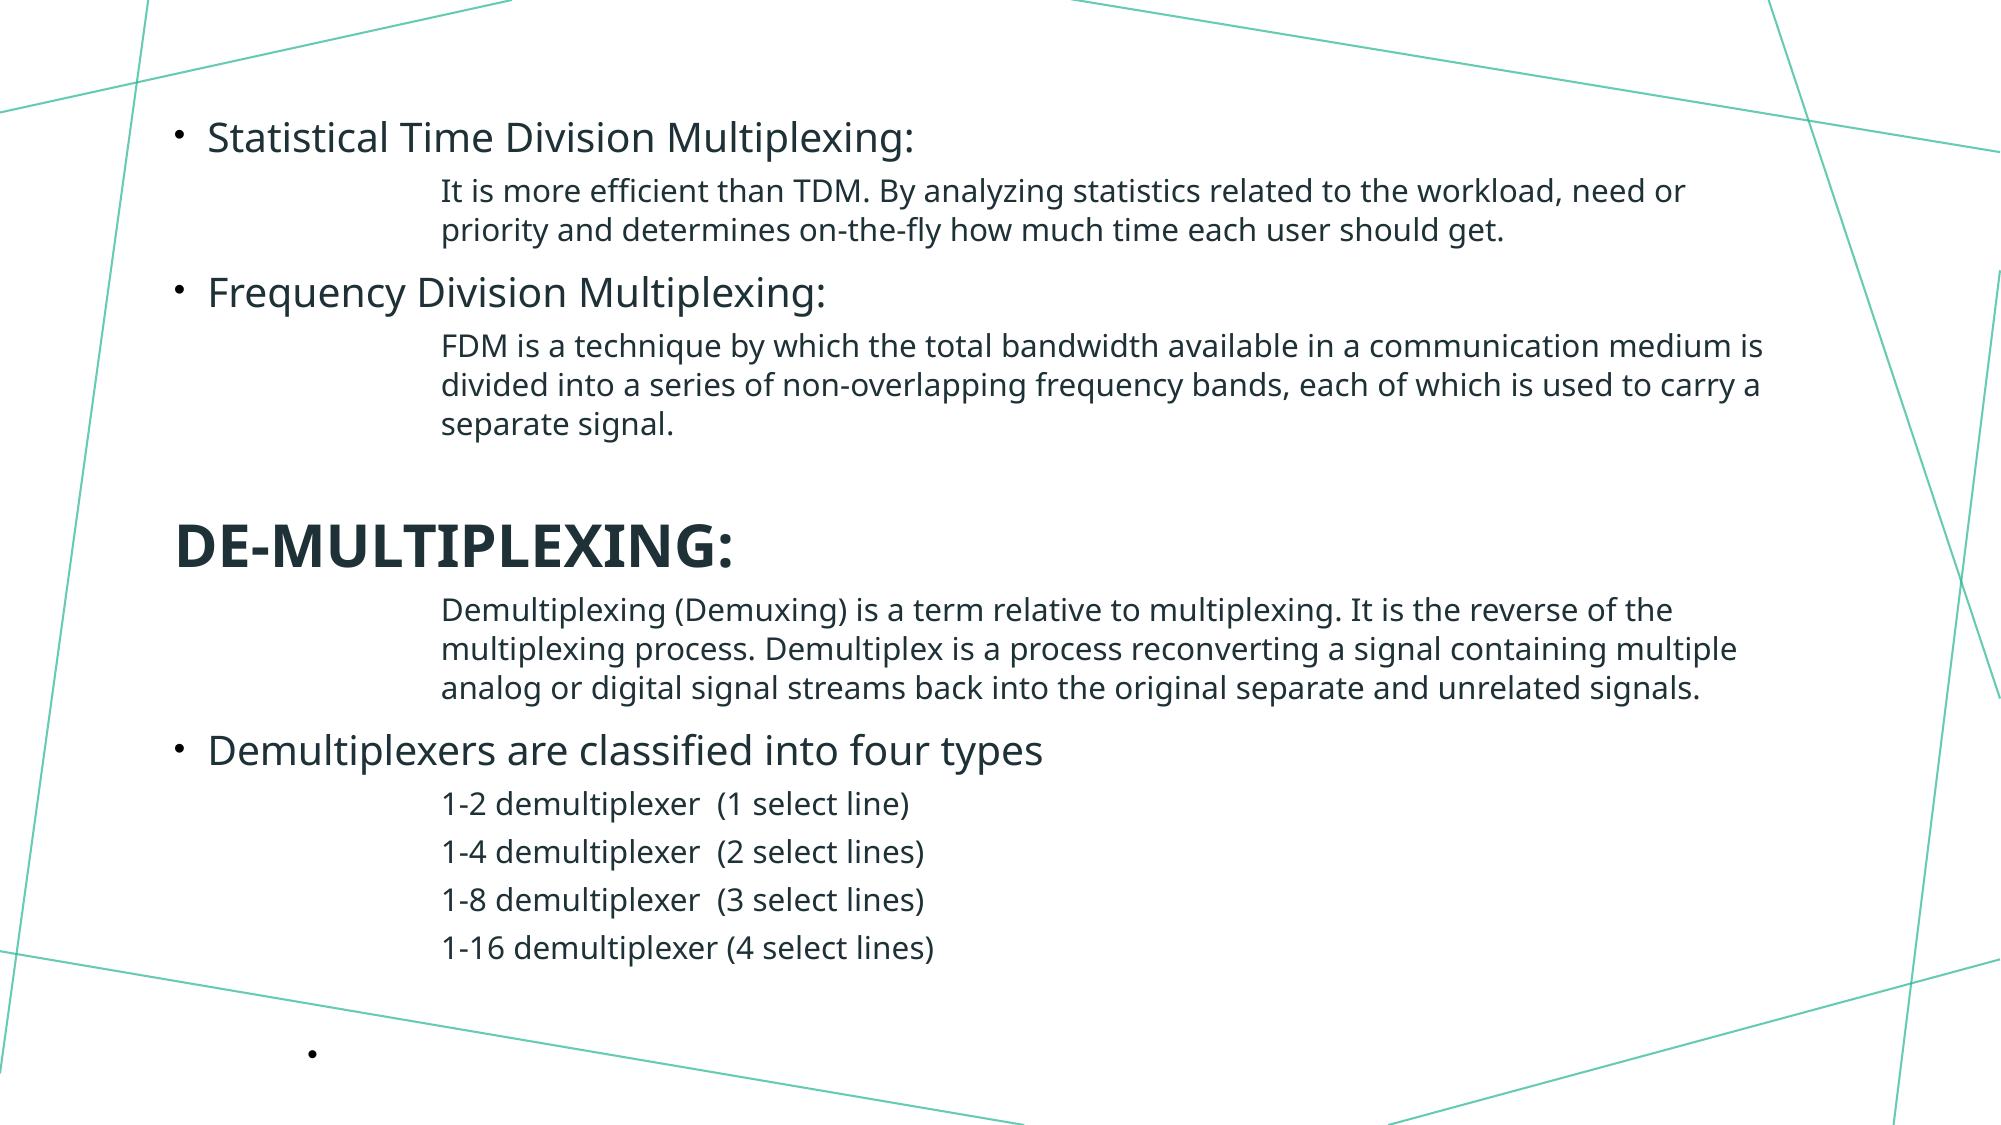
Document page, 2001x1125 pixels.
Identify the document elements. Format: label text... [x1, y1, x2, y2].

list Statistical Time Division Multiplexing: It is more efficient than TDM. By analyzing statistics related to the workload, need or priority and determines on-the-fly how much time each user should get. Frequency Division Multiplexing: FDM is a technique by which the total bandwidth available in a communication medium is divided into a series of non-overlapping frequency bands, each of which is used to carry a separate signal. De-Multiplexing: Demultiplexing (Demuxing) is a term relative to multiplexing. It is the reverse of the multiplexing process. Demultiplex is a process reconverting a signal containing multiple analog or digital signal streams back into the original separate and unrelated signals. Demultiplexers are classified into four types 1-2 demultiplexer (1 select line) 1-4 demultiplexer (2 select lines) 1-8 demultiplexer (3 select lines) 1-16 demultiplexer (4 select lines) [158, 104, 1784, 993]
